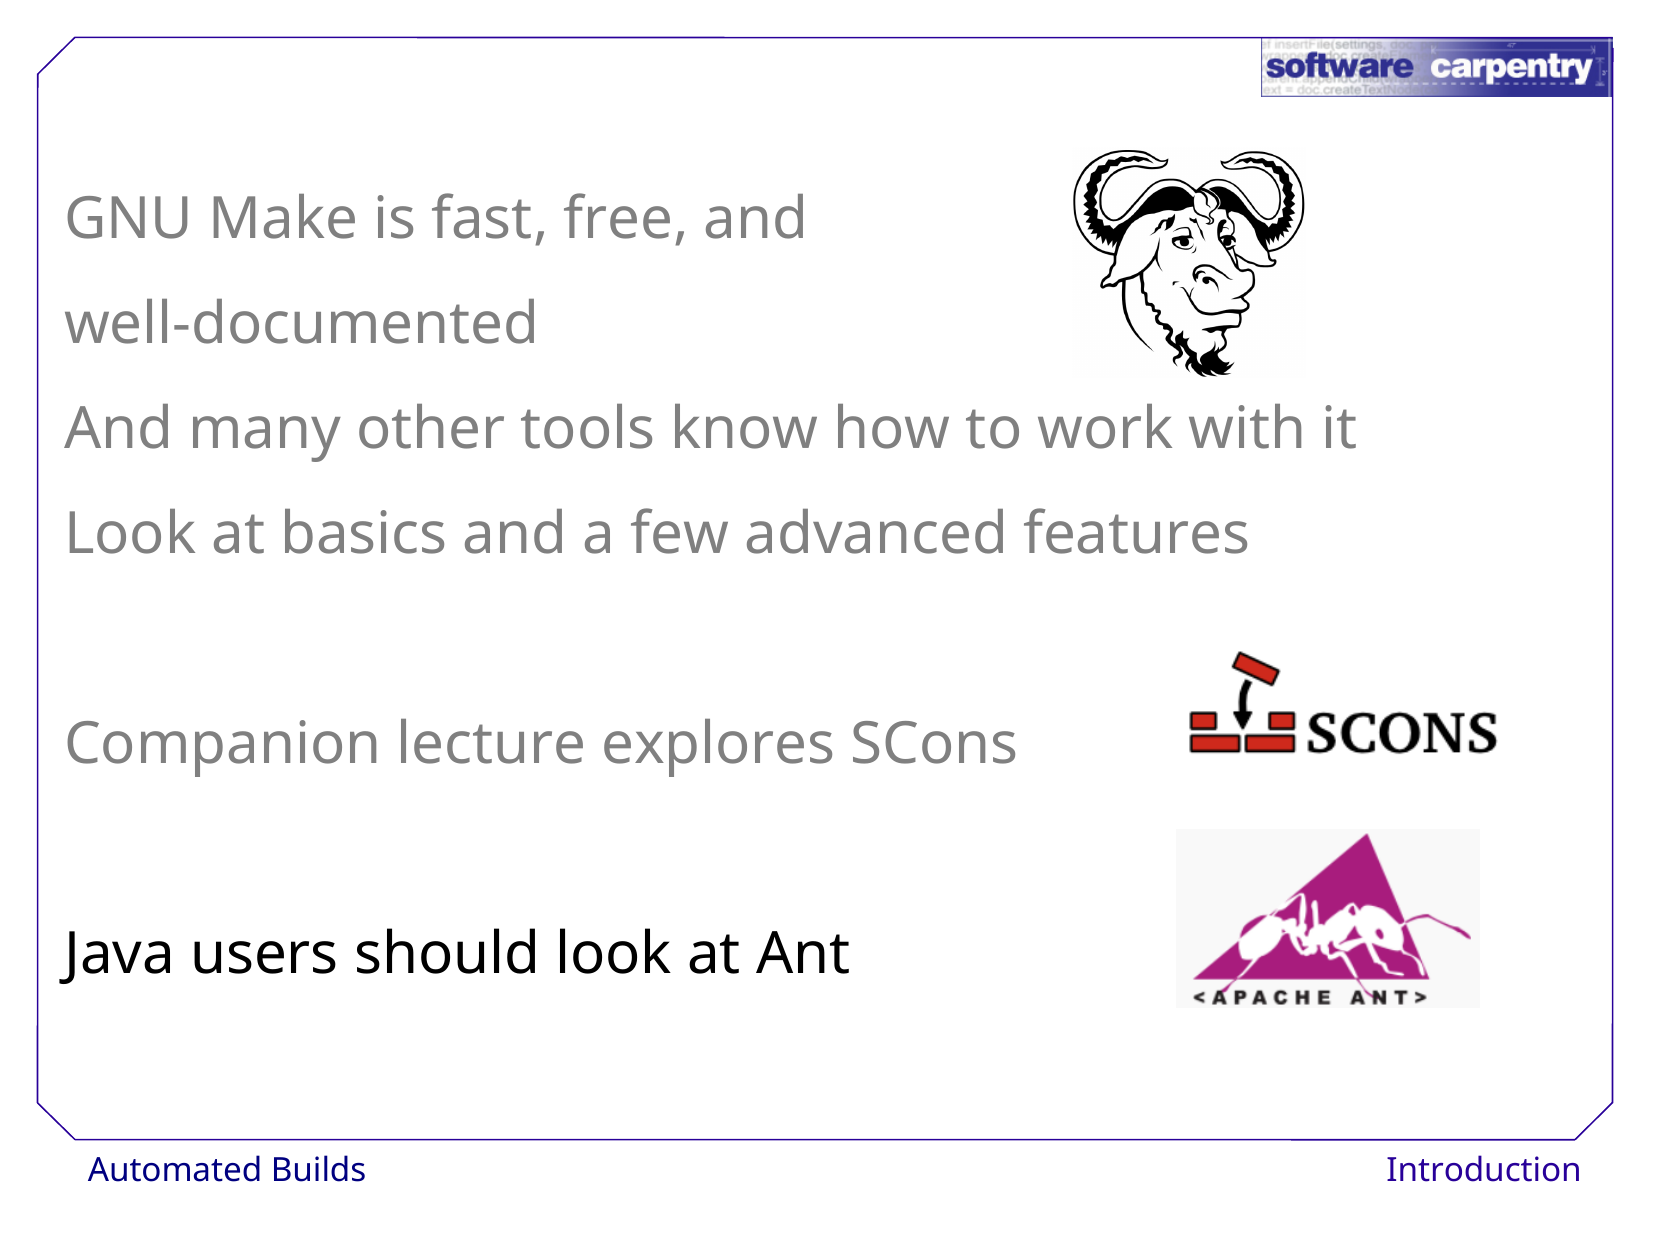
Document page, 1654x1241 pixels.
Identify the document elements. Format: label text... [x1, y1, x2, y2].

text_box GNU Make is fast, free, and well-documented And many other tools know how to work with it Look at basics and a few advanced features Companion lecture explores SCons Java users should look at Ant [49, 137, 1523, 993]
picture [1072, 147, 1306, 378]
picture [1185, 644, 1501, 762]
picture [1261, 39, 1613, 97]
picture [1176, 829, 1480, 1008]
